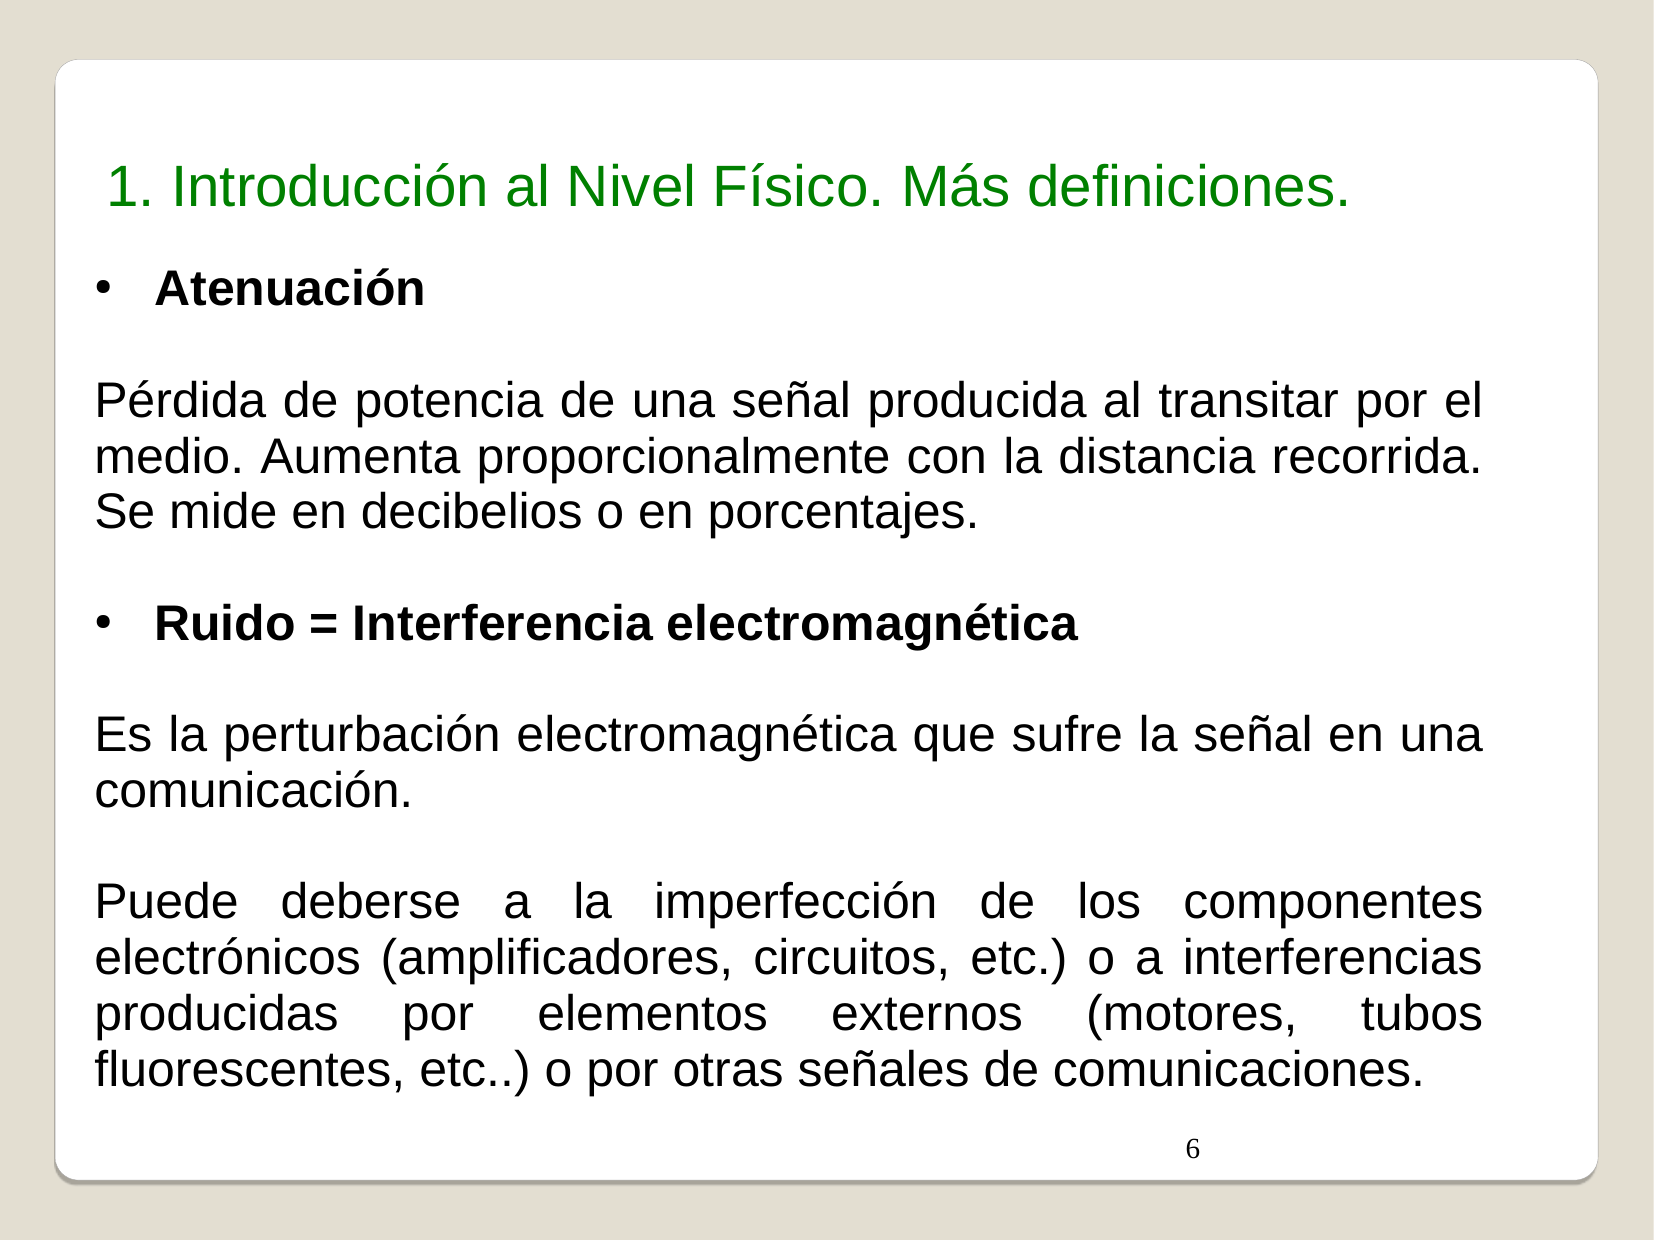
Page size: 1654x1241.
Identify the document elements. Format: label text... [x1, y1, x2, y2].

text_box 1. Introducción al Nivel Físico. Más definiciones. [88, 147, 1565, 223]
list [0, 311, 1326, 1152]
text_box [1185, 1129, 1571, 1216]
text_box Atenuación Pérdida de potencia de una señal producida al transitar por el medio. Aumenta proporcionalmente con la distancia recorrida. Se mide en decibelios o en porcentajes. Ruido = Interferencia electromagnética Es la perturbación electromagnética que sufre la señal en una comunicación. Puede deberse a la imperfección de los componentes electrónicos (amplificadores, circuitos, etc.) o a interferencias producidas por elementos externos (motores, tubos fluorescentes, etc..) o por otras señales de comunicaciones. [79, 253, 1556, 1105]
